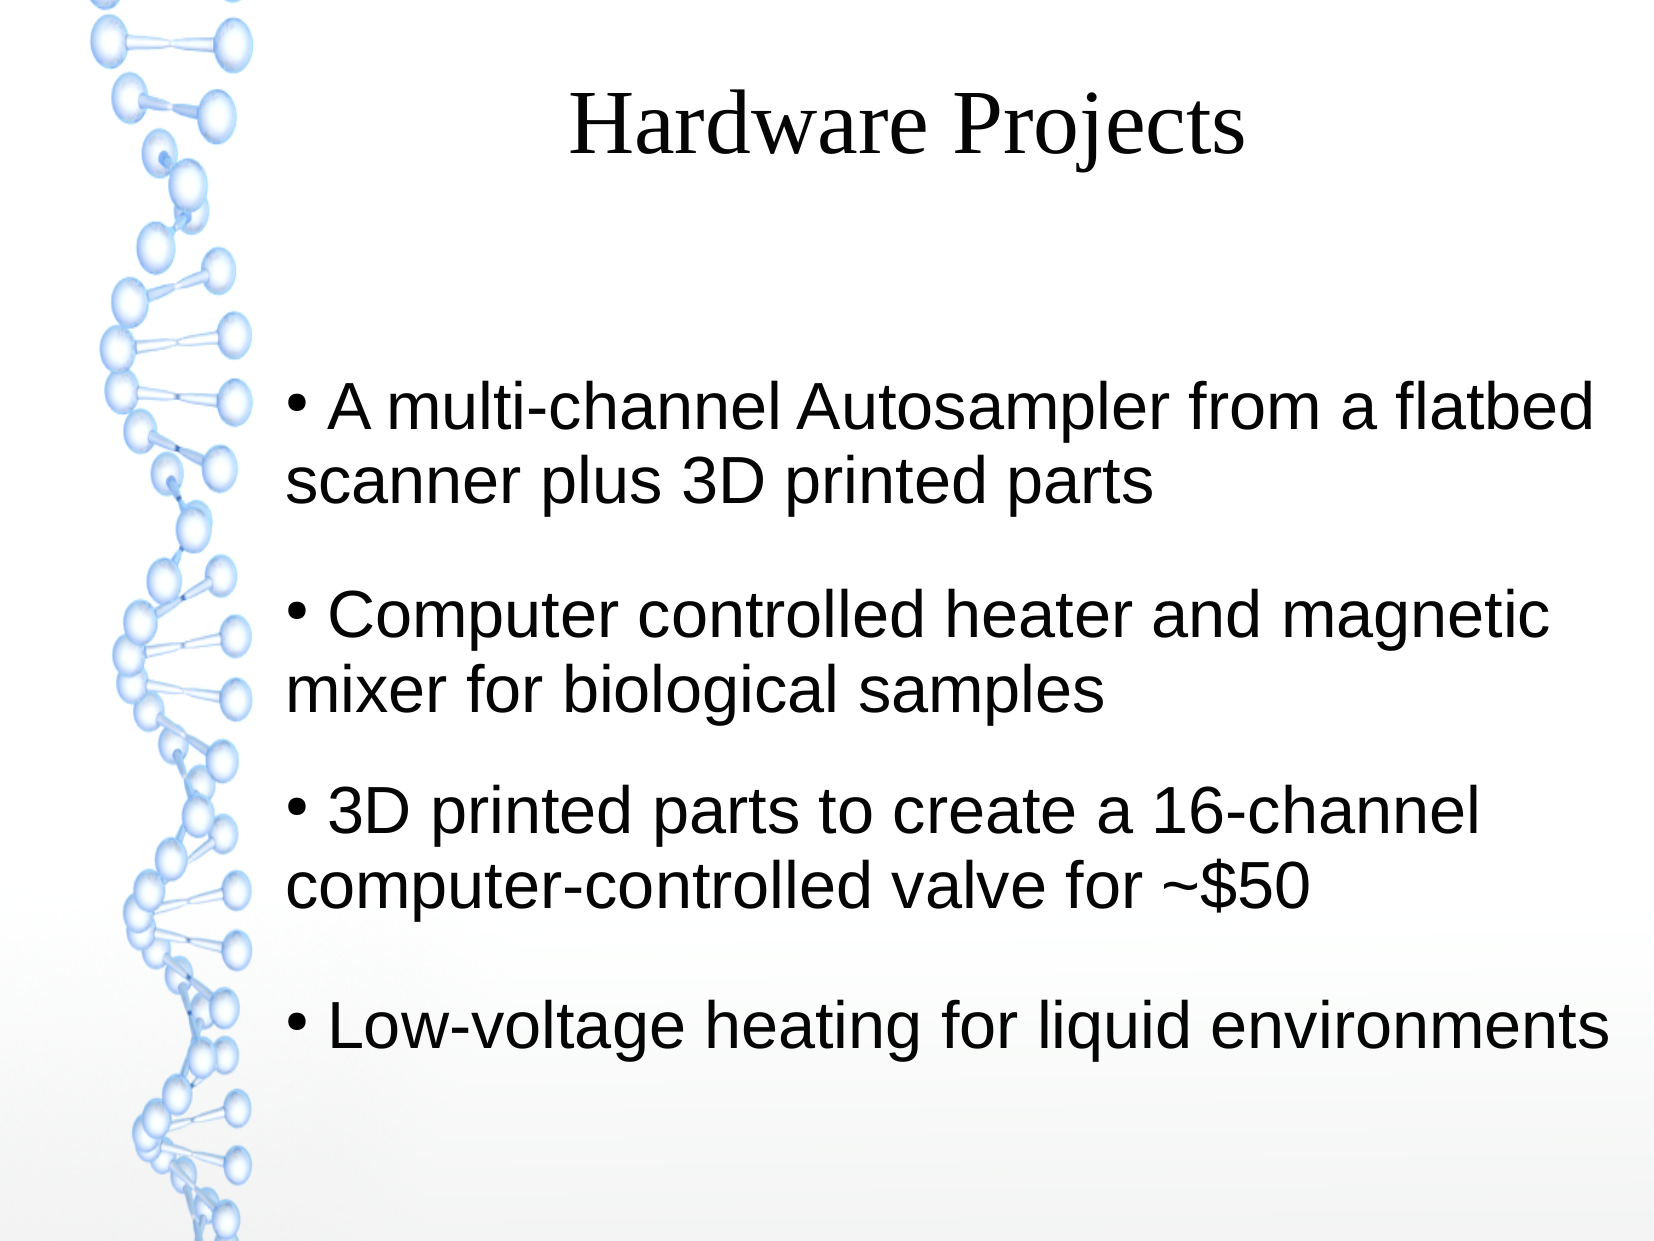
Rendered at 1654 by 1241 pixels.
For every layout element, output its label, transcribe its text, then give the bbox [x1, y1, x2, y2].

picture [0, 0, 1654, 1241]
subtitle A multi-channel Autosampler from a flatbed scanner plus 3D printed parts Computer controlled heater and magnetic mixer for biological samples 3D printed parts to create a 16-channel computer-controlled valve for ~$50 Low-voltage heating for liquid environments [285, 240, 1614, 1193]
title Hardware Projects [391, 75, 1426, 166]
